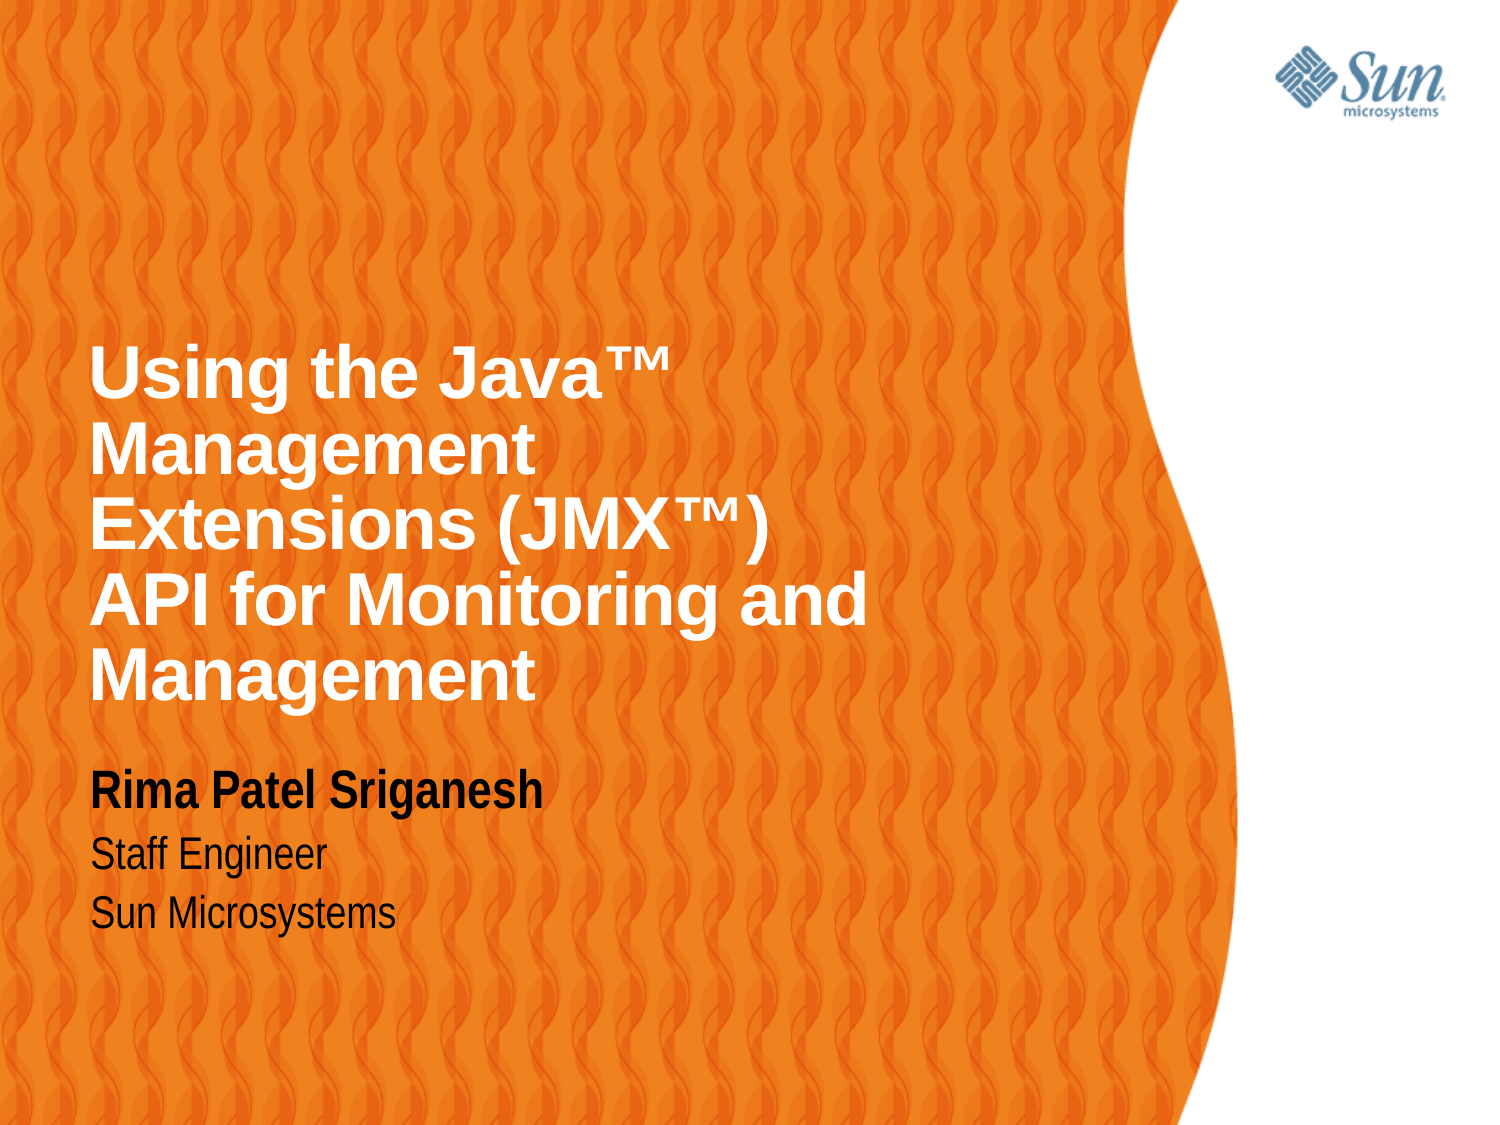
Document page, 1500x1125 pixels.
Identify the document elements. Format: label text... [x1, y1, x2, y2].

title Using the Java™ Management Extensions (JMX™) API for Monitoring and Management [88, 329, 908, 716]
list Rima Patel Sriganesh Staff Engineer Sun Microsystems [90, 766, 1080, 987]
picture [0, 0, 1500, 1125]
